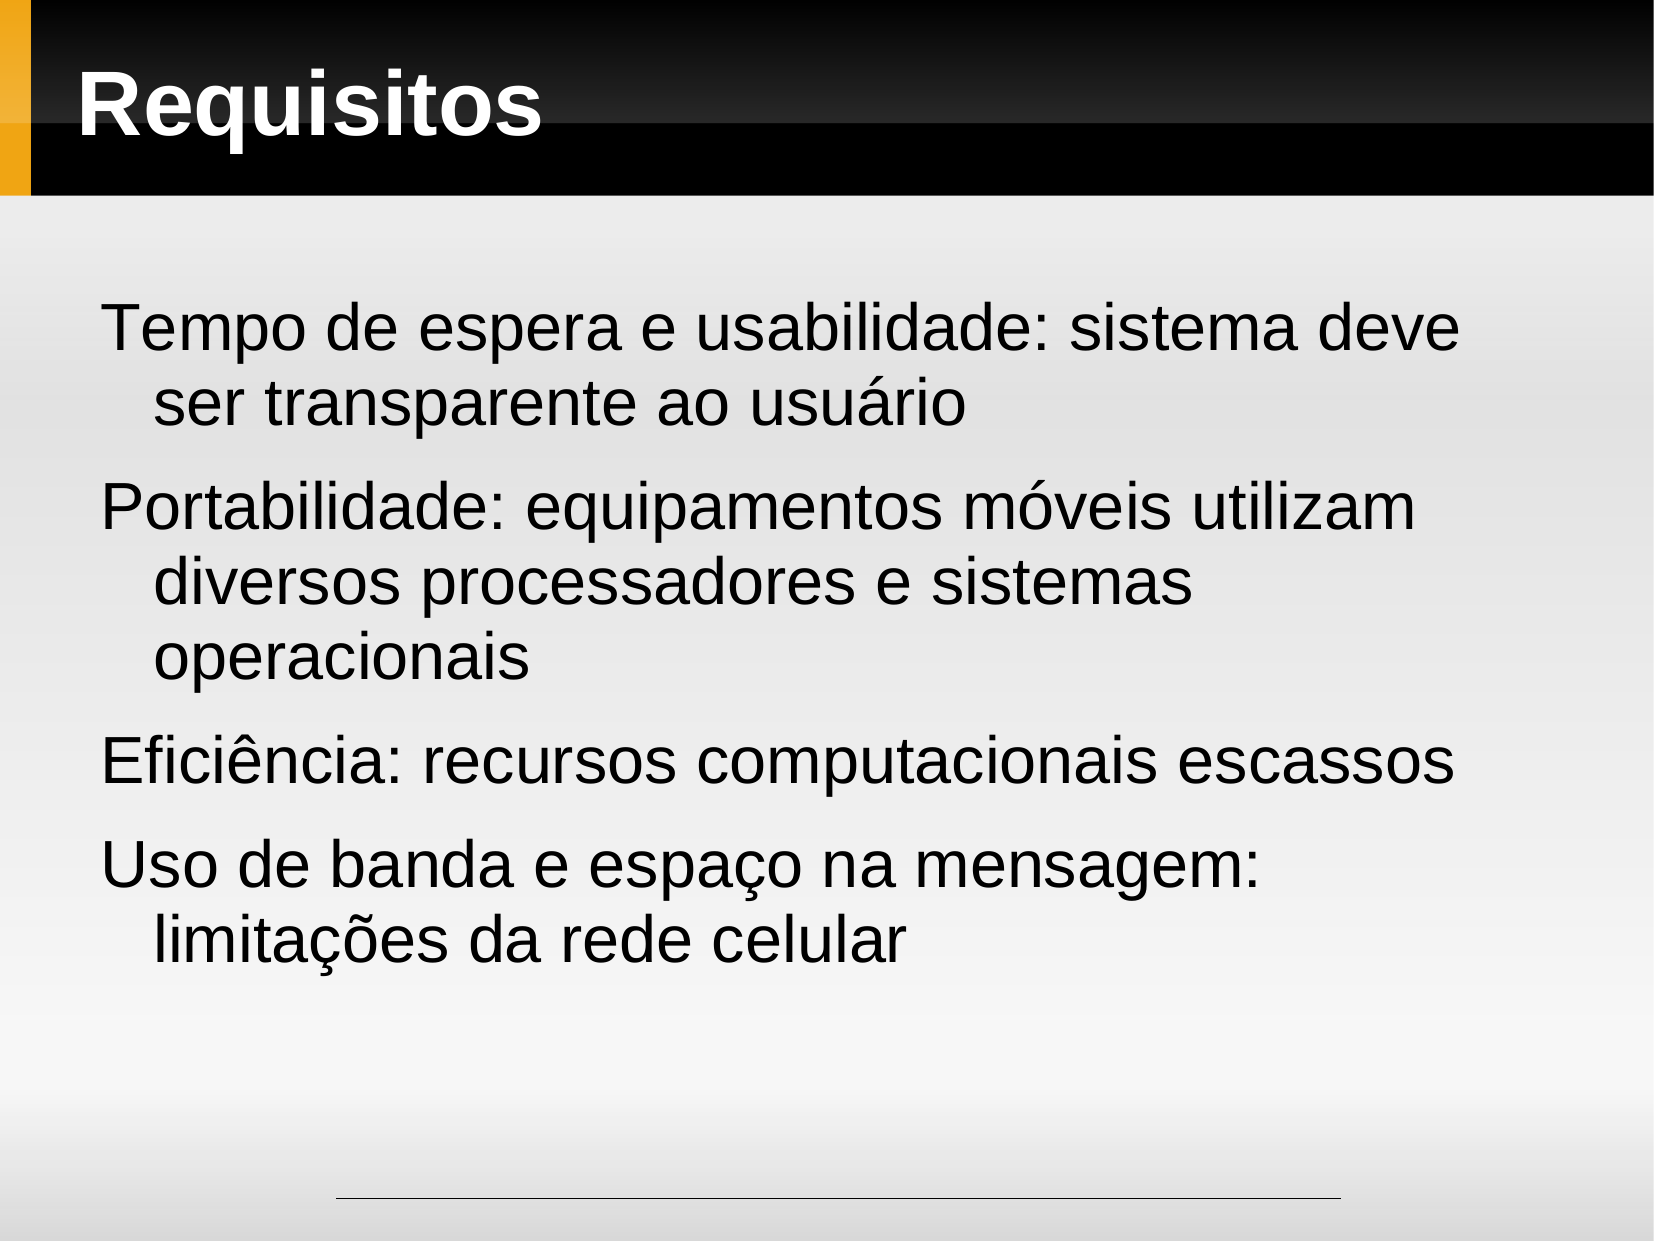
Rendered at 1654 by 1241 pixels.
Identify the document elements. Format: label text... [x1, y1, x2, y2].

title Requisitos [76, 0, 1565, 208]
picture [0, 0, 1654, 1241]
list Tempo de espera e usabilidade: sistema deve ser transparente ao usuário Portabilidade: equipamentos móveis utilizam diversos processadores e sistemas operacionais Eficiência: recursos computacionais escassos Uso de banda e espaço na mensagem: limitações da rede celular [82, 290, 1571, 1109]
